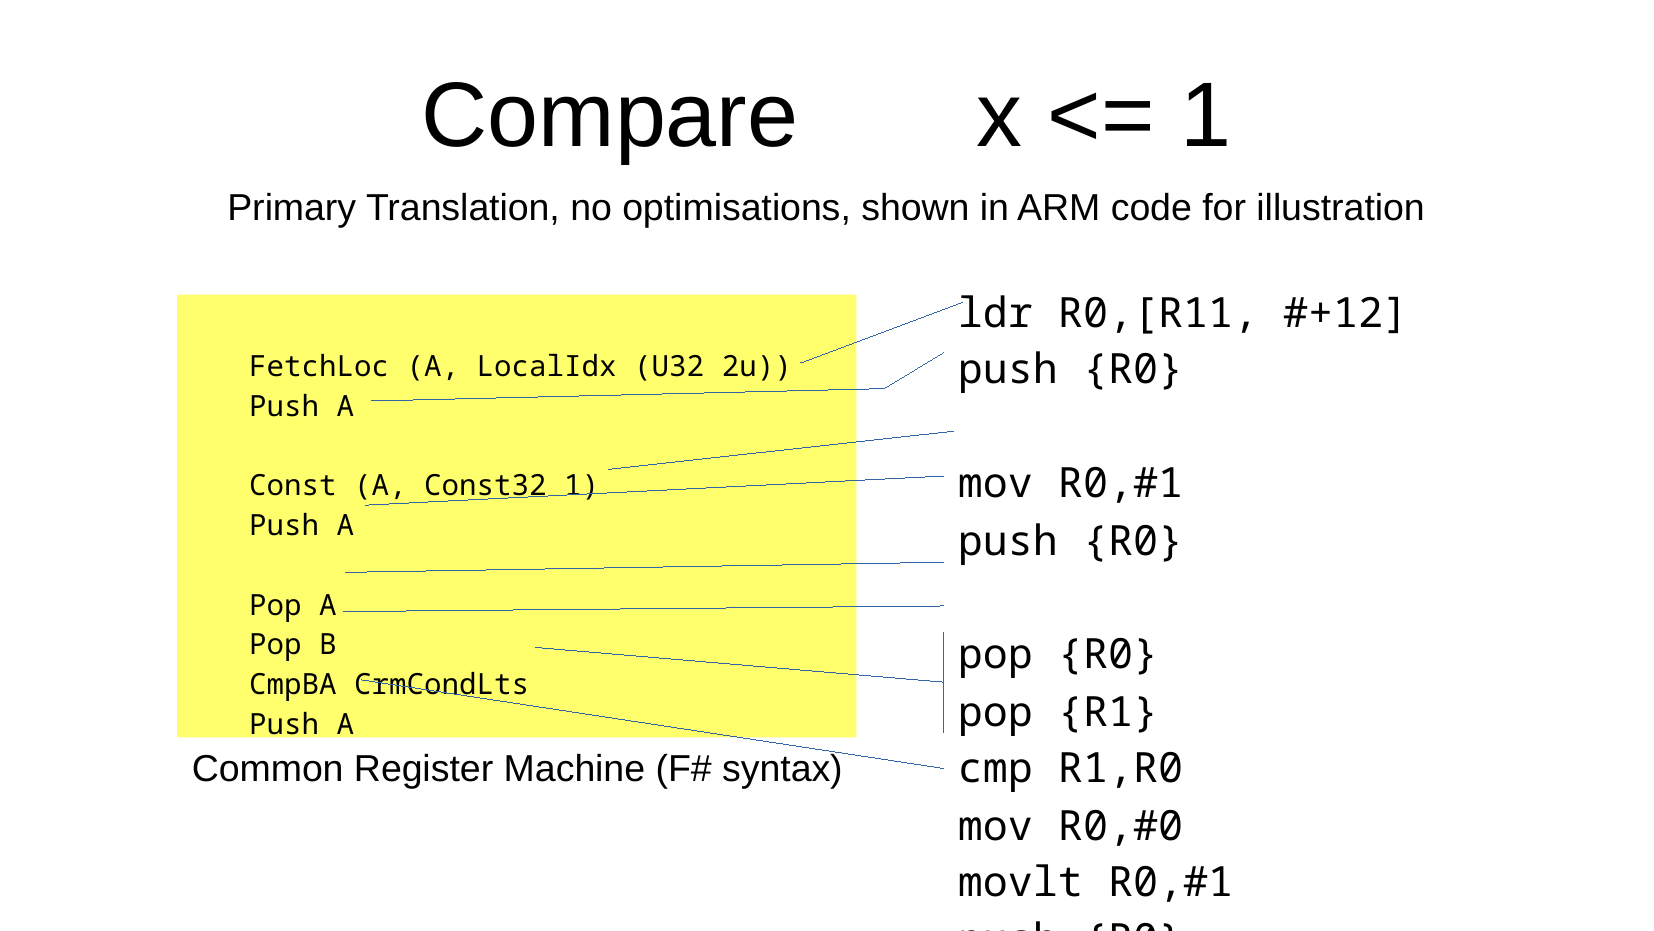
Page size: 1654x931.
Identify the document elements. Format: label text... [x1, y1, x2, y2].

text_box [177, 294, 857, 738]
text_box ldr R0,[R11, #+12] push {R0} mov R0,#1 push {R0} pop {R0} pop {R1} cmp R1,R0 mov R0,#0 movlt R0,#1 push {R0} [943, 274, 1463, 794]
title Compare x <= 1 [82, 37, 1571, 193]
text_box Primary Translation, no optimisations, shown in ARM code for illustration [212, 179, 1453, 279]
text_box FetchLoc (A, LocalIdx (U32 2u)) Push A Const (A, Const32 1) Push A Pop A Pop B CmpBA CrmCondLts Push A [234, 337, 825, 714]
text_box Common Register Machine (F# syntax) [177, 740, 859, 798]
